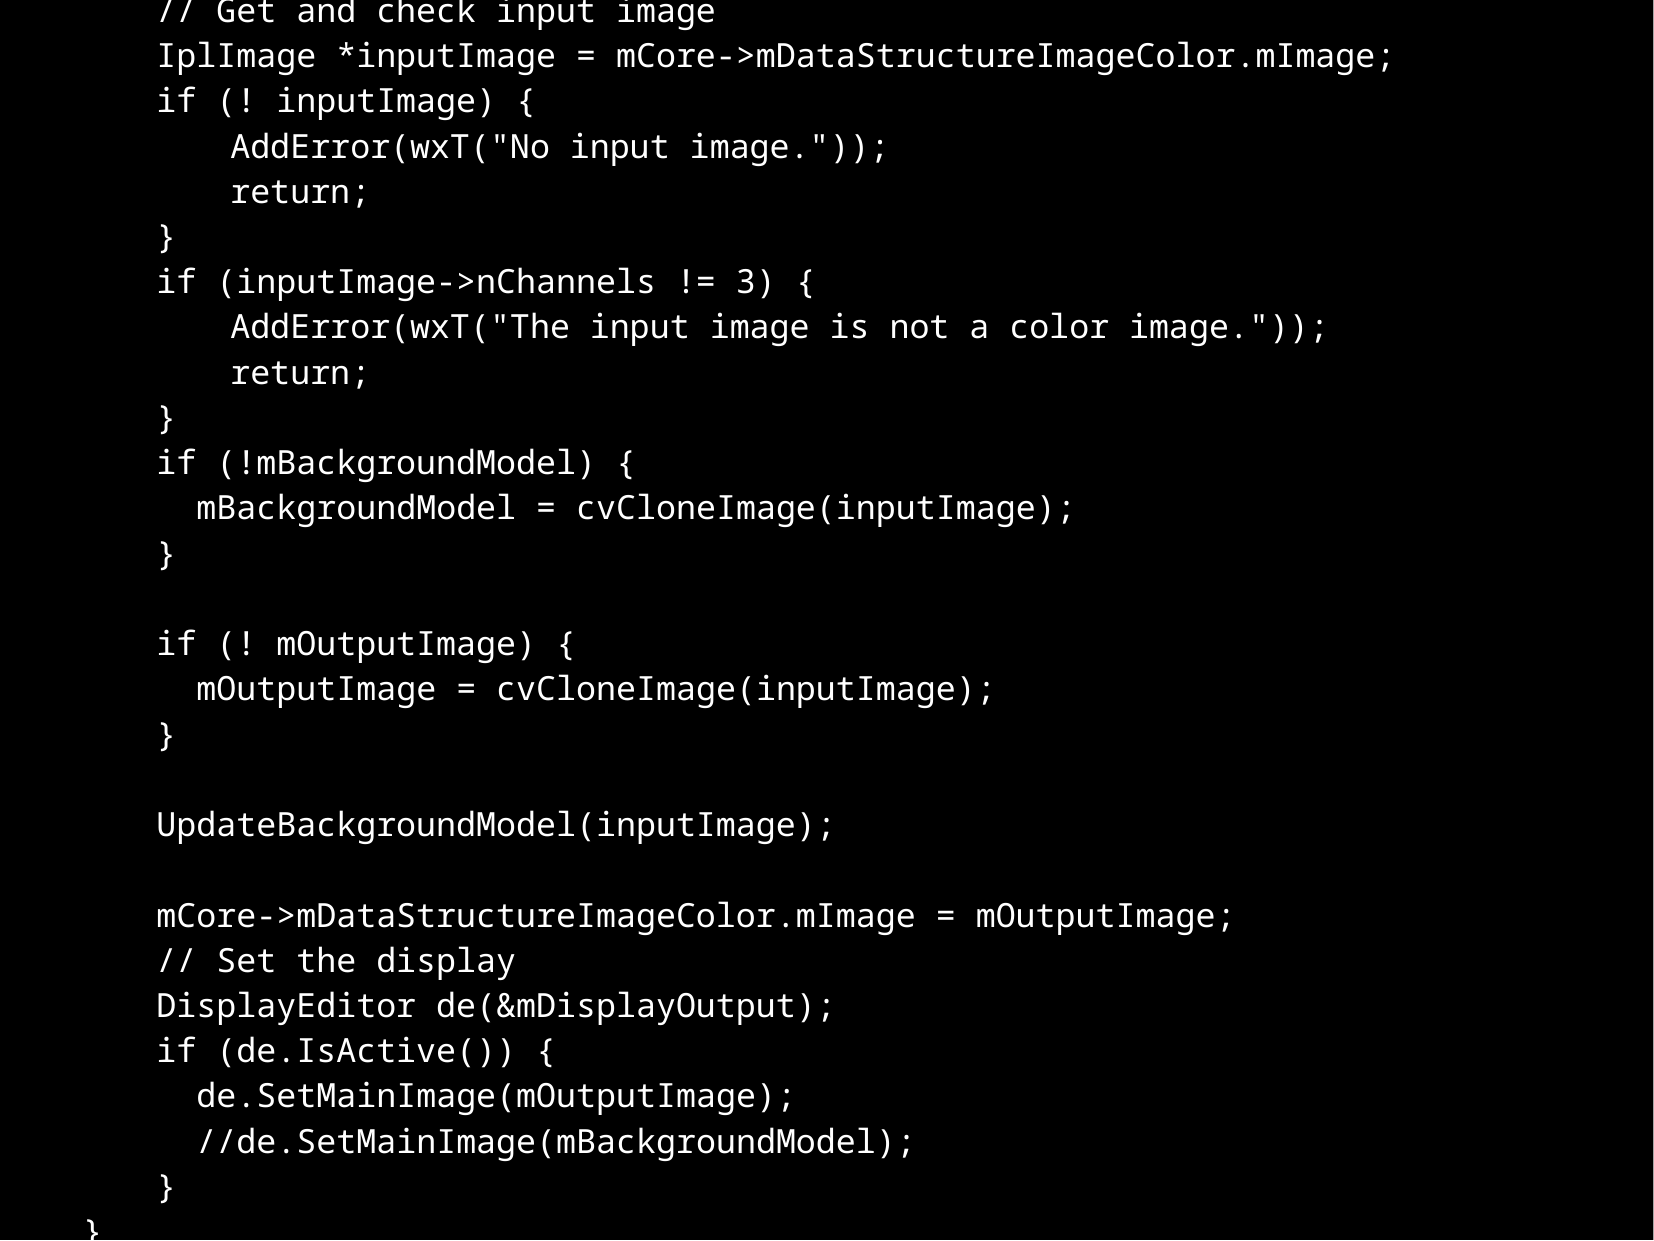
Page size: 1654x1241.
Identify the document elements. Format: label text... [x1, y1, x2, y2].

subtitle void THISCLASS::OnStep() { // Get and check input image IplImage *inputImage = mCore->mDataStructureImageColor.mImage; if (! inputImage) { AddError(wxT("No input image.")); return; } if (inputImage->nChannels != 3) { AddError(wxT("The input image is not a color image.")); return; } if (!mBackgroundModel) { mBackgroundModel = cvCloneImage(inputImage); } if (! mOutputImage) { mOutputImage = cvCloneImage(inputImage); } UpdateBackgroundModel(inputImage); mCore->mDataStructureImageColor.mImage = mOutputImage; // Set the display DisplayEditor de(&mDisplayOutput); if (de.IsActive()) { de.SetMainImage(mOutputImage); //de.SetMainImage(mBackgroundModel); } } [82, 38, 1571, 1202]
